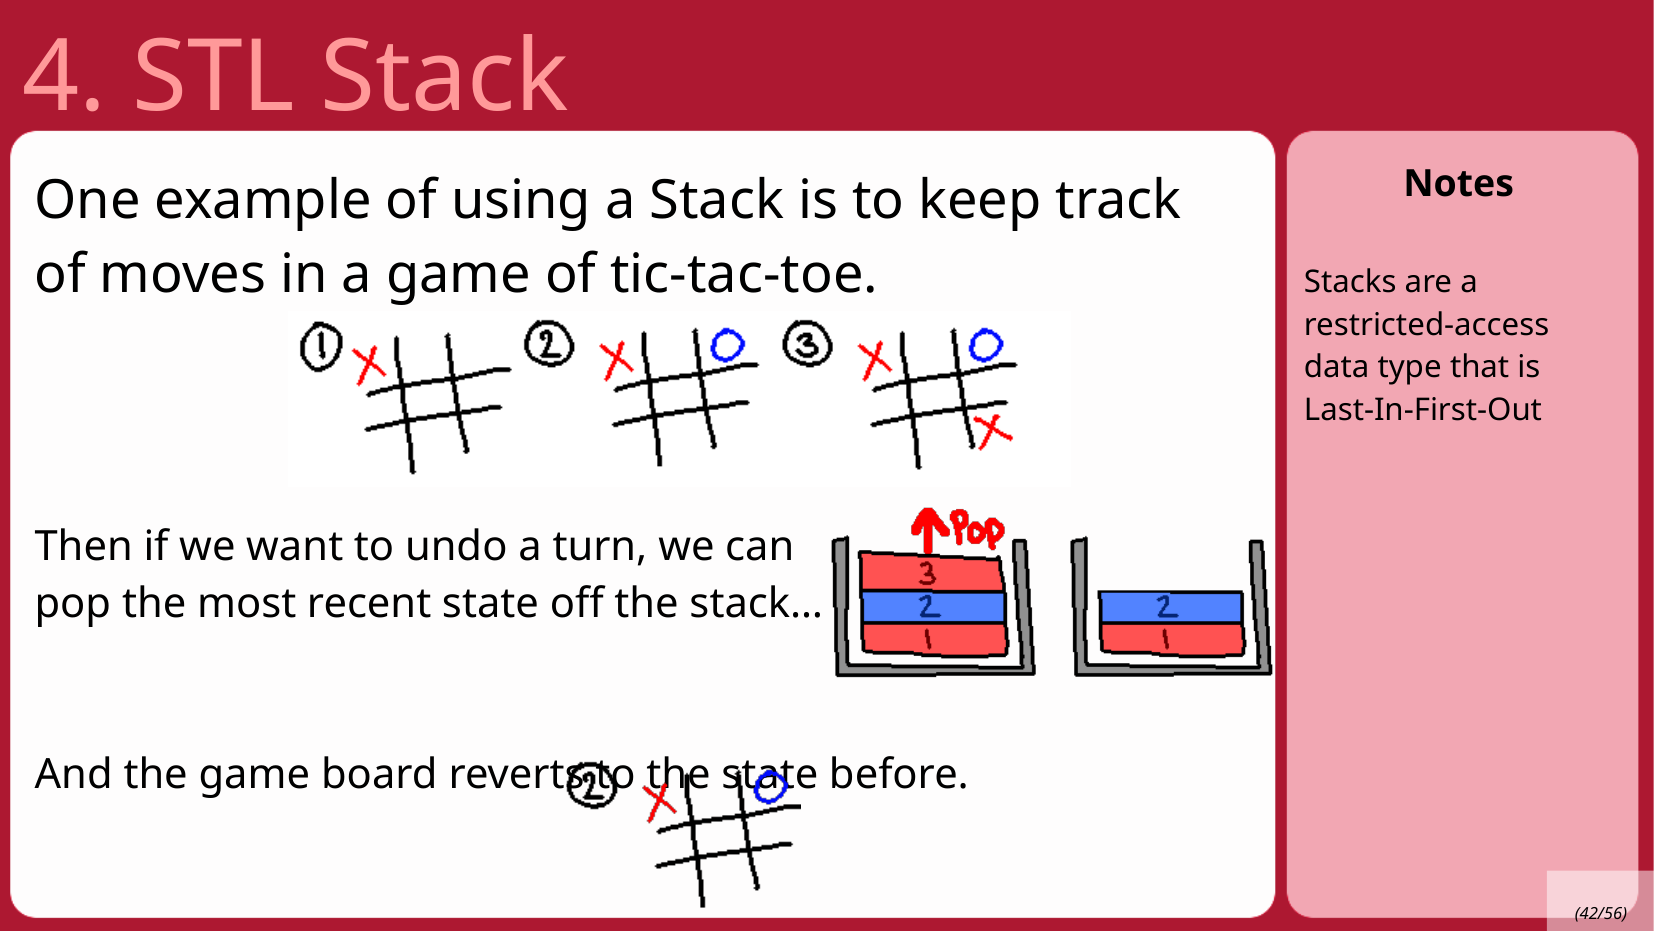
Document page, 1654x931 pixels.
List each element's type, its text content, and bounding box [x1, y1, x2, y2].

title 4. STL Stack [22, 7, 1511, 136]
picture [0, 0, 1654, 931]
text_box Then if we want to undo a turn, we can pop the most recent state off the stack… And the game board reverts to the state before. [34, 515, 1248, 751]
text_box One example of using a Stack is to keep track of moves in a game of tic-tac-toe. [34, 160, 1248, 287]
text_box Notes Stacks are a restricted-access data type that is Last-In-First-Out [1289, 149, 1629, 390]
text_box (<number>/56) [1546, 877, 1654, 931]
